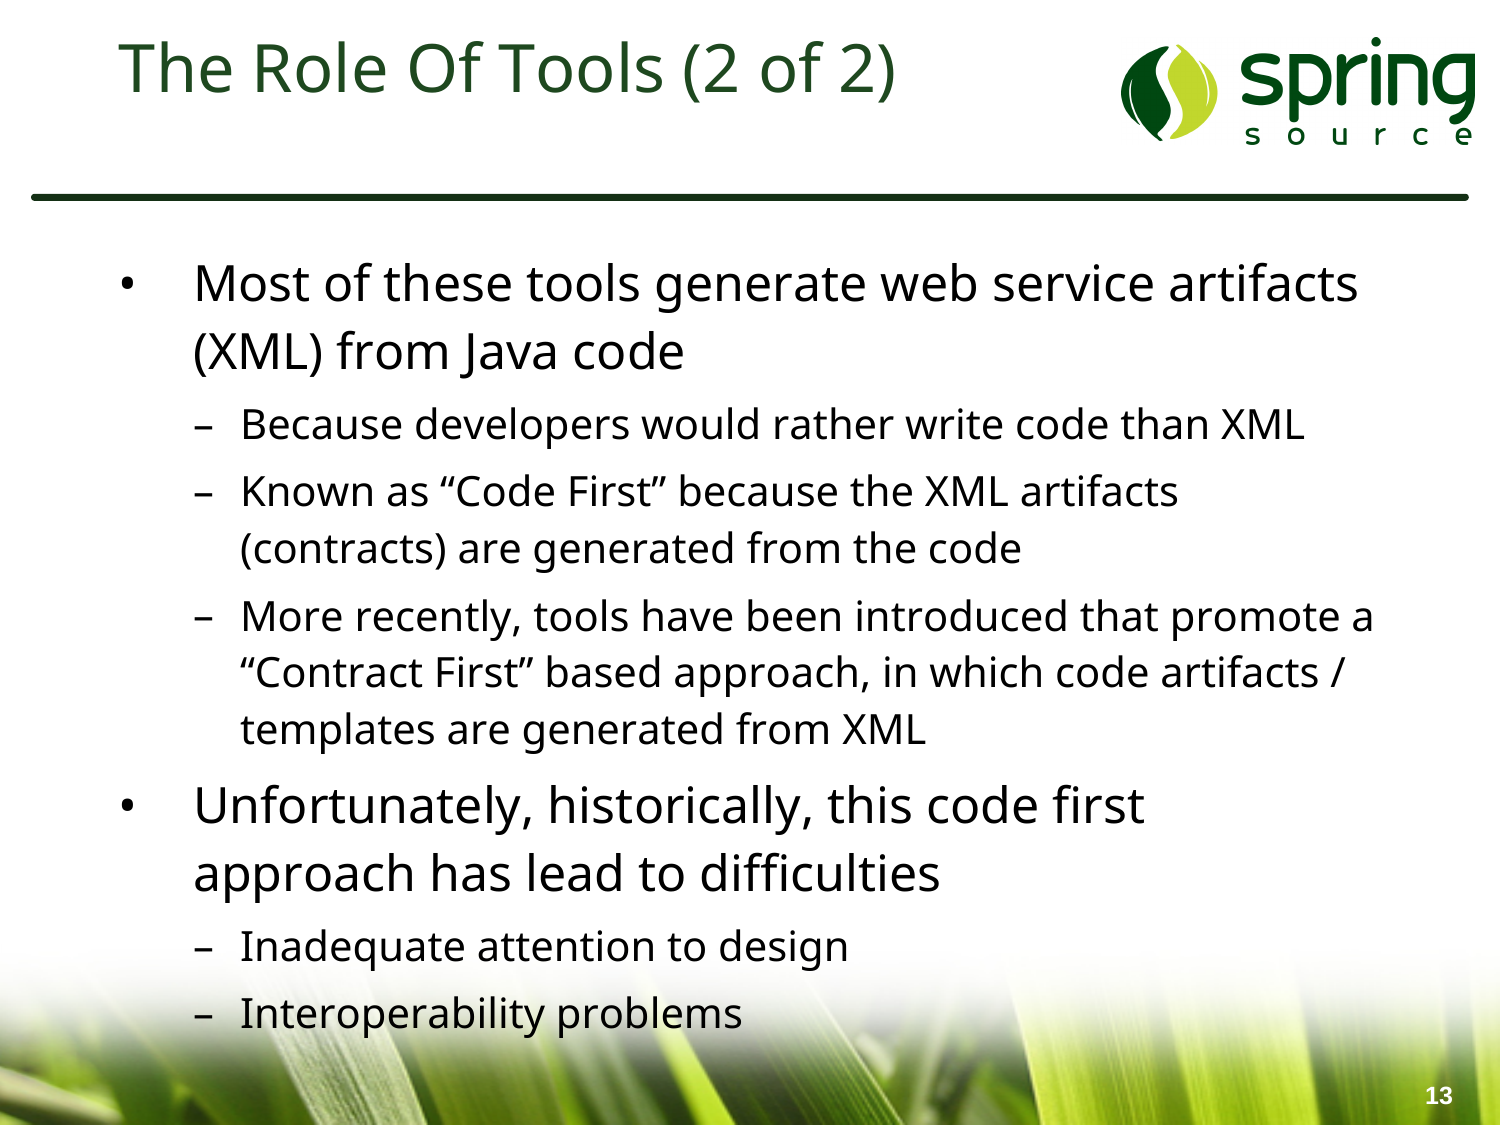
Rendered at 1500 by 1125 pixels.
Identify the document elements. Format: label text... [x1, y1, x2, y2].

list Most of these tools generate web service artifacts (XML) from Java code Because developers would rather write code than XML Known as “Code First” because the XML artifacts (contracts) are generated from the code More recently, tools have been introduced that promote a “Contract First” based approach, in which code artifacts / templates are generated from XML Unfortunately, historically, this code first approach has lead to difficulties Inadequate attention to design Interoperability problems [103, 239, 1394, 969]
title The Role Of Tools (2 of 2) [103, 13, 1137, 177]
picture [1137, 37, 1475, 145]
picture [0, 944, 1500, 1125]
